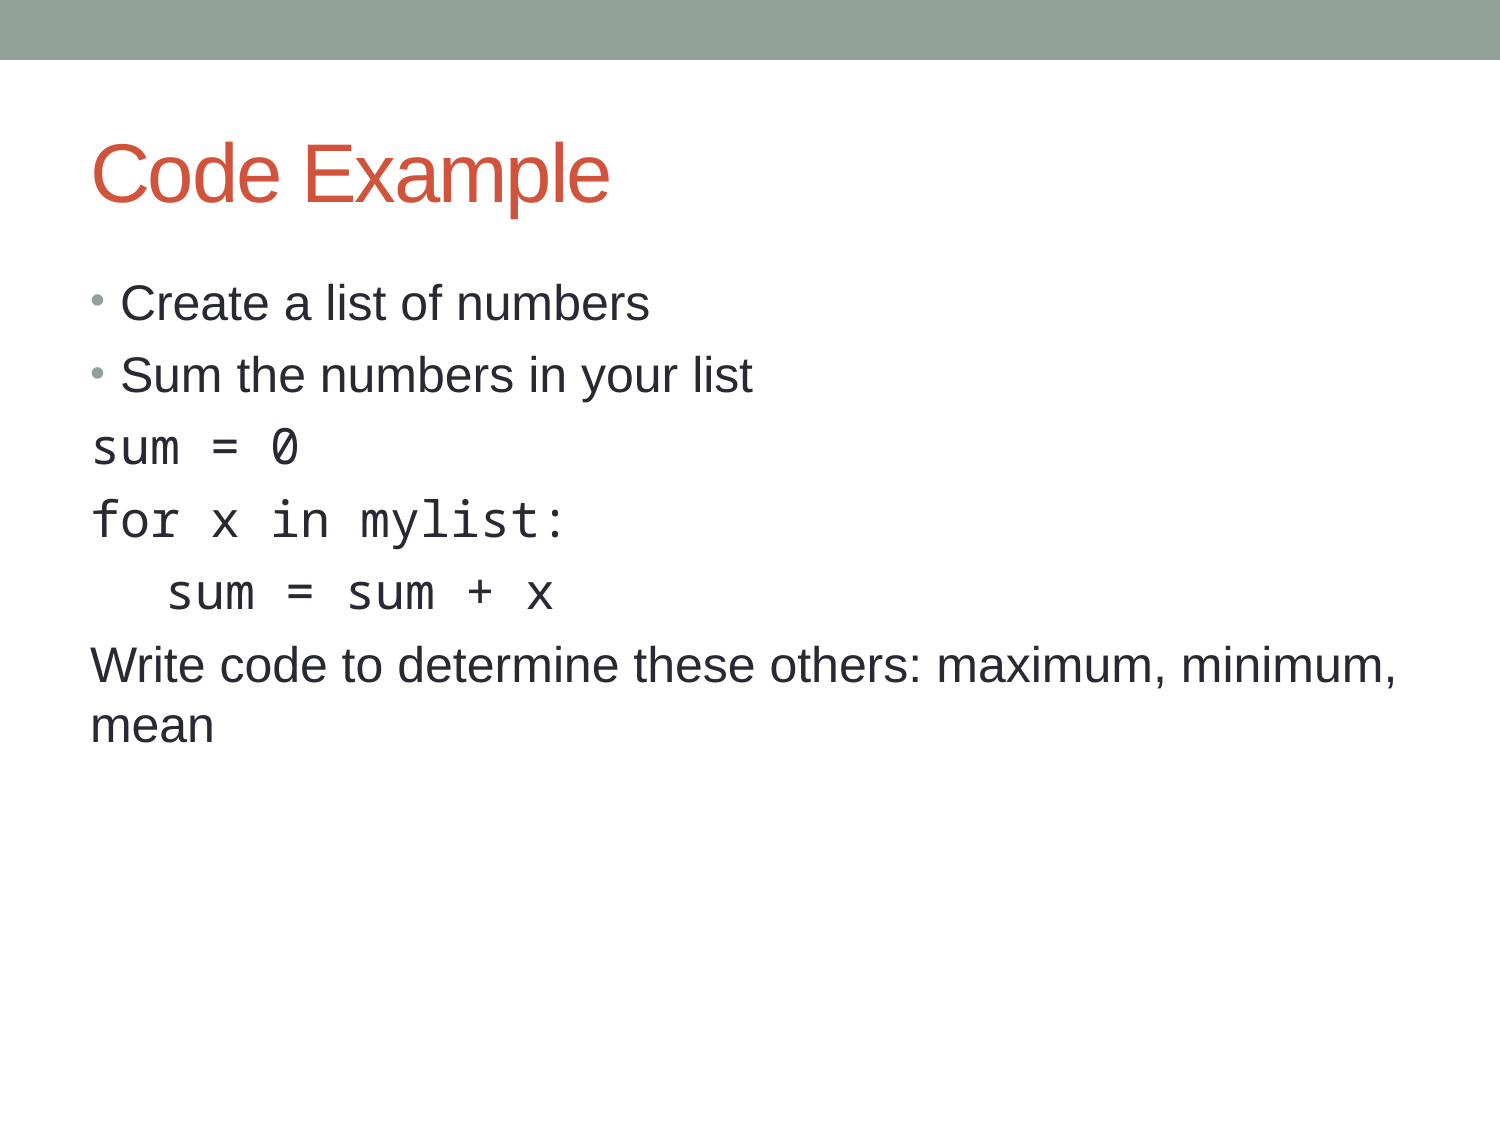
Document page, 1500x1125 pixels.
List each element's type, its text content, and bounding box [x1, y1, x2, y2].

title Code Example [75, 87, 1426, 251]
list Create a list of numbers Sum the numbers in your list sum = 0 for x in mylist: sum = sum + x Write code to determine these others: maximum, minimum, mean [75, 262, 1426, 1063]
